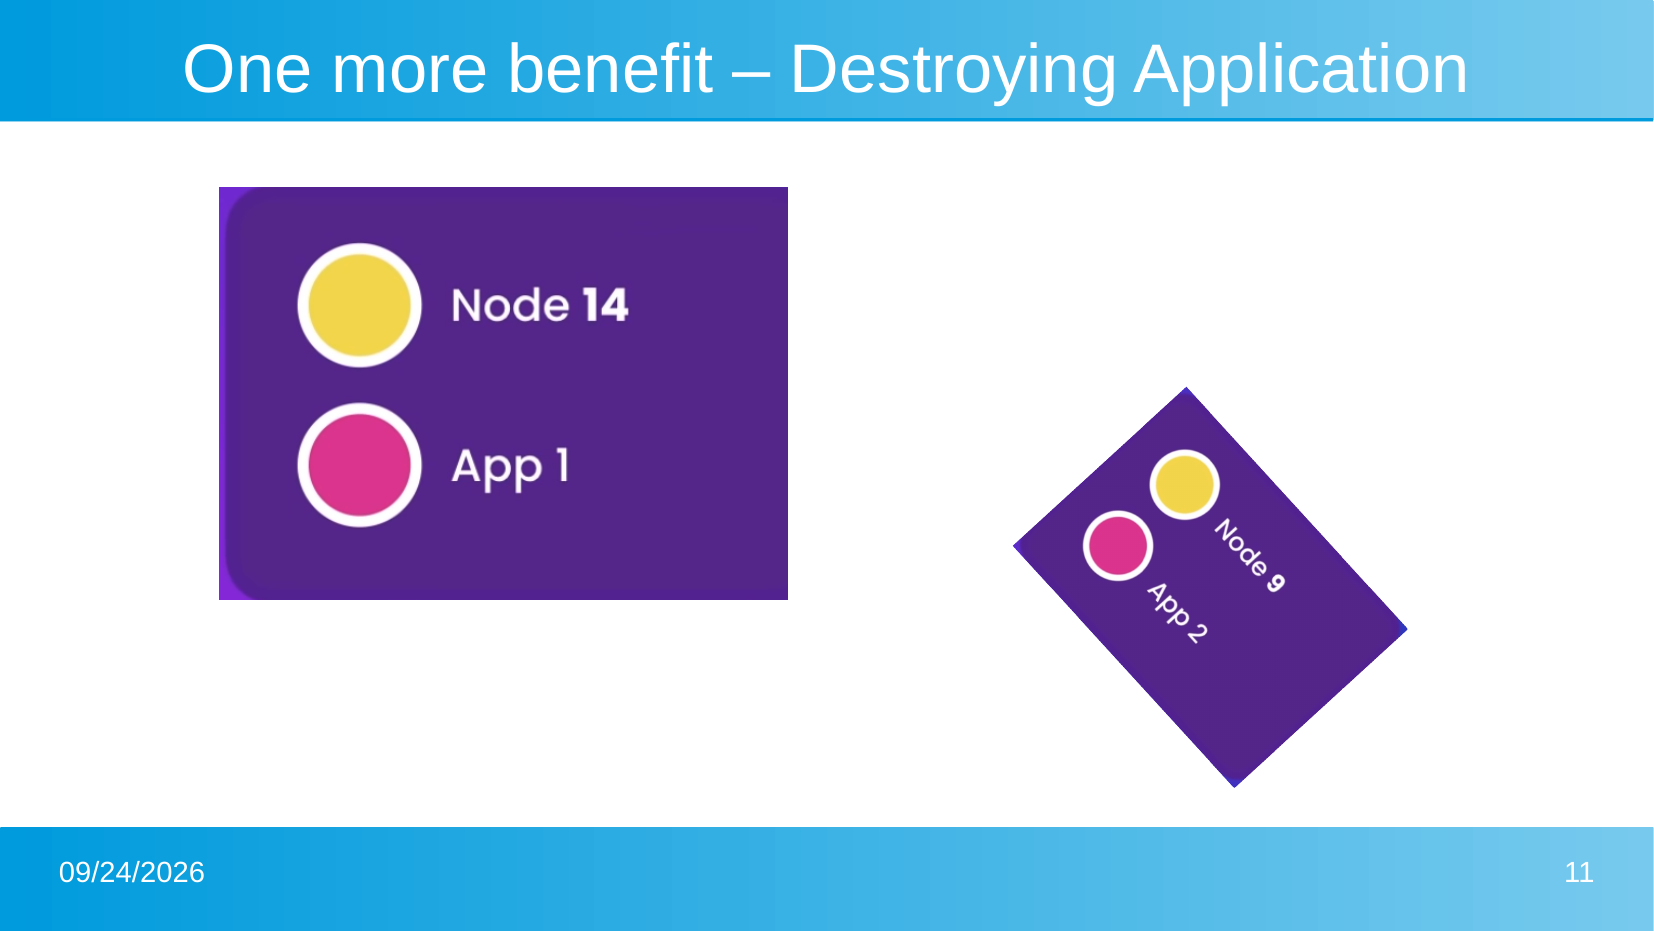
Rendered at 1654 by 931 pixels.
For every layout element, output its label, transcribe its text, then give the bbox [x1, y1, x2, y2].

picture [219, 187, 788, 601]
picture [1012, 386, 1408, 788]
title One more benefit – Destroying Application [59, 29, 1595, 108]
